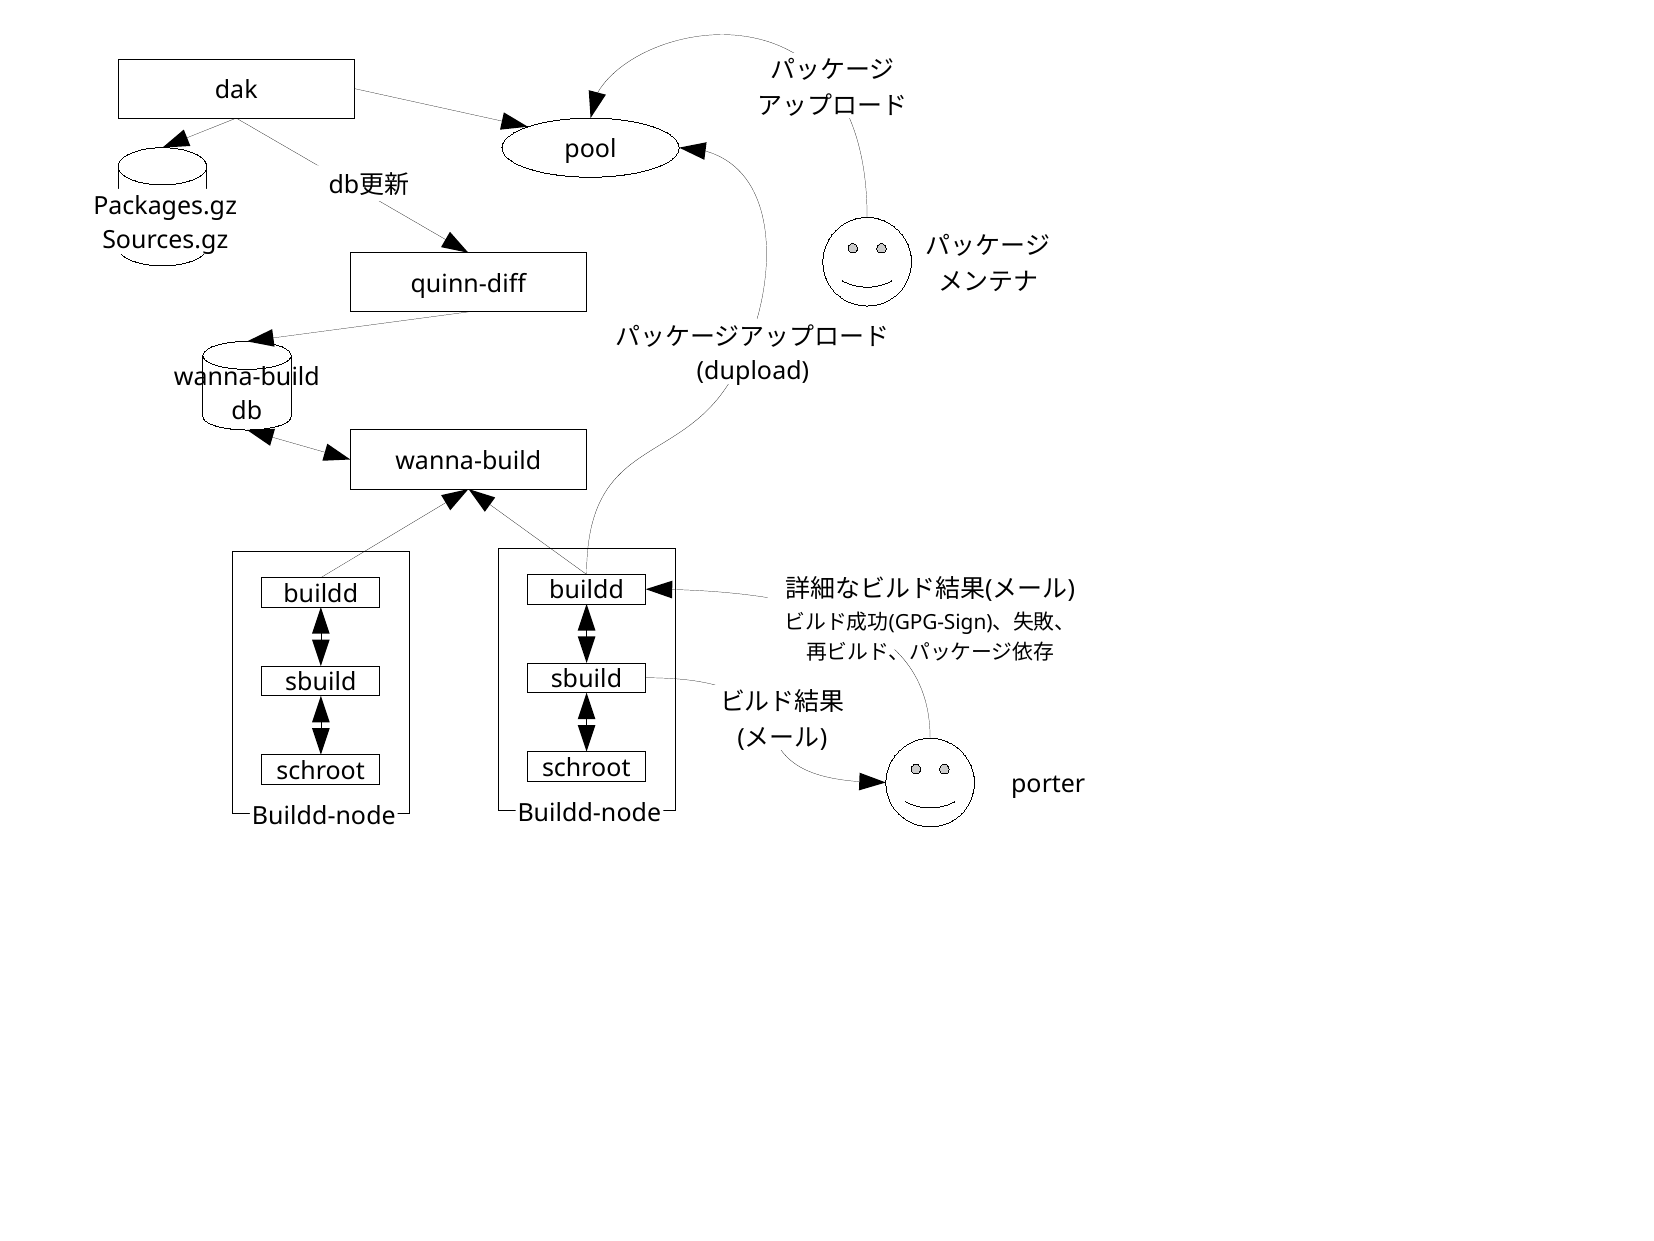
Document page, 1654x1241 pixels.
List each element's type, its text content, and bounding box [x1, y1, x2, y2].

text_box sbuild [261, 666, 380, 696]
text_box porter [1003, 767, 1093, 798]
text_box db更新 [265, 165, 473, 201]
text_box パッケージアップロード (dupload) [590, 318, 916, 384]
text_box schroot [527, 751, 646, 782]
text_box [885, 738, 975, 827]
text_box pool [501, 118, 680, 178]
text_box quinn-diff [350, 252, 587, 312]
text_box [121, 254, 204, 266]
text_box Buildd-node [515, 792, 664, 831]
text_box dak [118, 59, 355, 119]
text_box パッケージ メンテナ [923, 229, 1054, 295]
text_box [822, 217, 912, 307]
text_box 詳細なビルド結果(メール) ビルド成功(GPG-Sign)、失敗、 再ビルド、パッケージ依存 [767, 584, 1093, 650]
text_box wanna-build [350, 429, 587, 490]
text_box buildd [261, 577, 380, 608]
text_box schroot [261, 754, 380, 785]
text_box wanna-build db [202, 341, 292, 431]
text_box sbuild [527, 663, 646, 693]
text_box ビルド結果 (メール) [708, 685, 857, 751]
text_box Buildd-node [249, 796, 398, 834]
text_box Packages.gz Sources.gz [100, 188, 231, 254]
text_box パッケージ アップロード [708, 53, 957, 119]
text_box [118, 147, 207, 188]
text_box buildd [527, 574, 646, 605]
